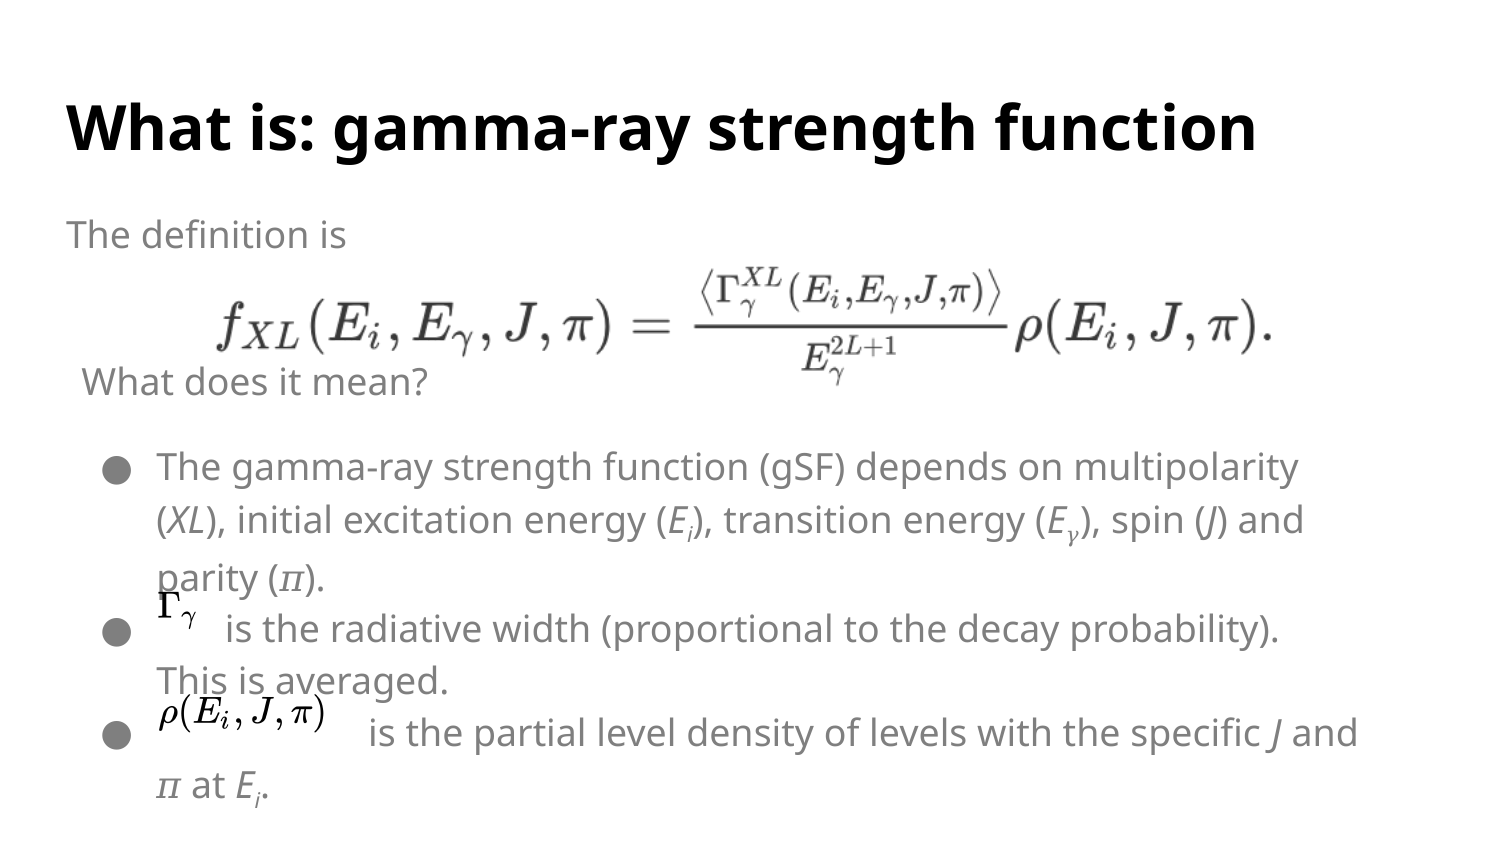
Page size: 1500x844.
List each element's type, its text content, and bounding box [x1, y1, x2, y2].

picture [213, 263, 1276, 391]
list The definition is [51, 189, 1449, 286]
picture [157, 589, 200, 632]
title What is: gamma-ray strength function [51, 72, 1449, 176]
text_box What does it mean? The gamma-ray strength function (gSF) depends on multipolarity (XL), initial excitation energy (Ei), transition energy (E𝛾), spin (J) and parity (𝜋). is the radiative width (proportional to the decay probability). This is averaged. is the partial level density of levels with the specific J and 𝜋 at Ei. [66, 335, 1375, 829]
picture [158, 692, 327, 735]
